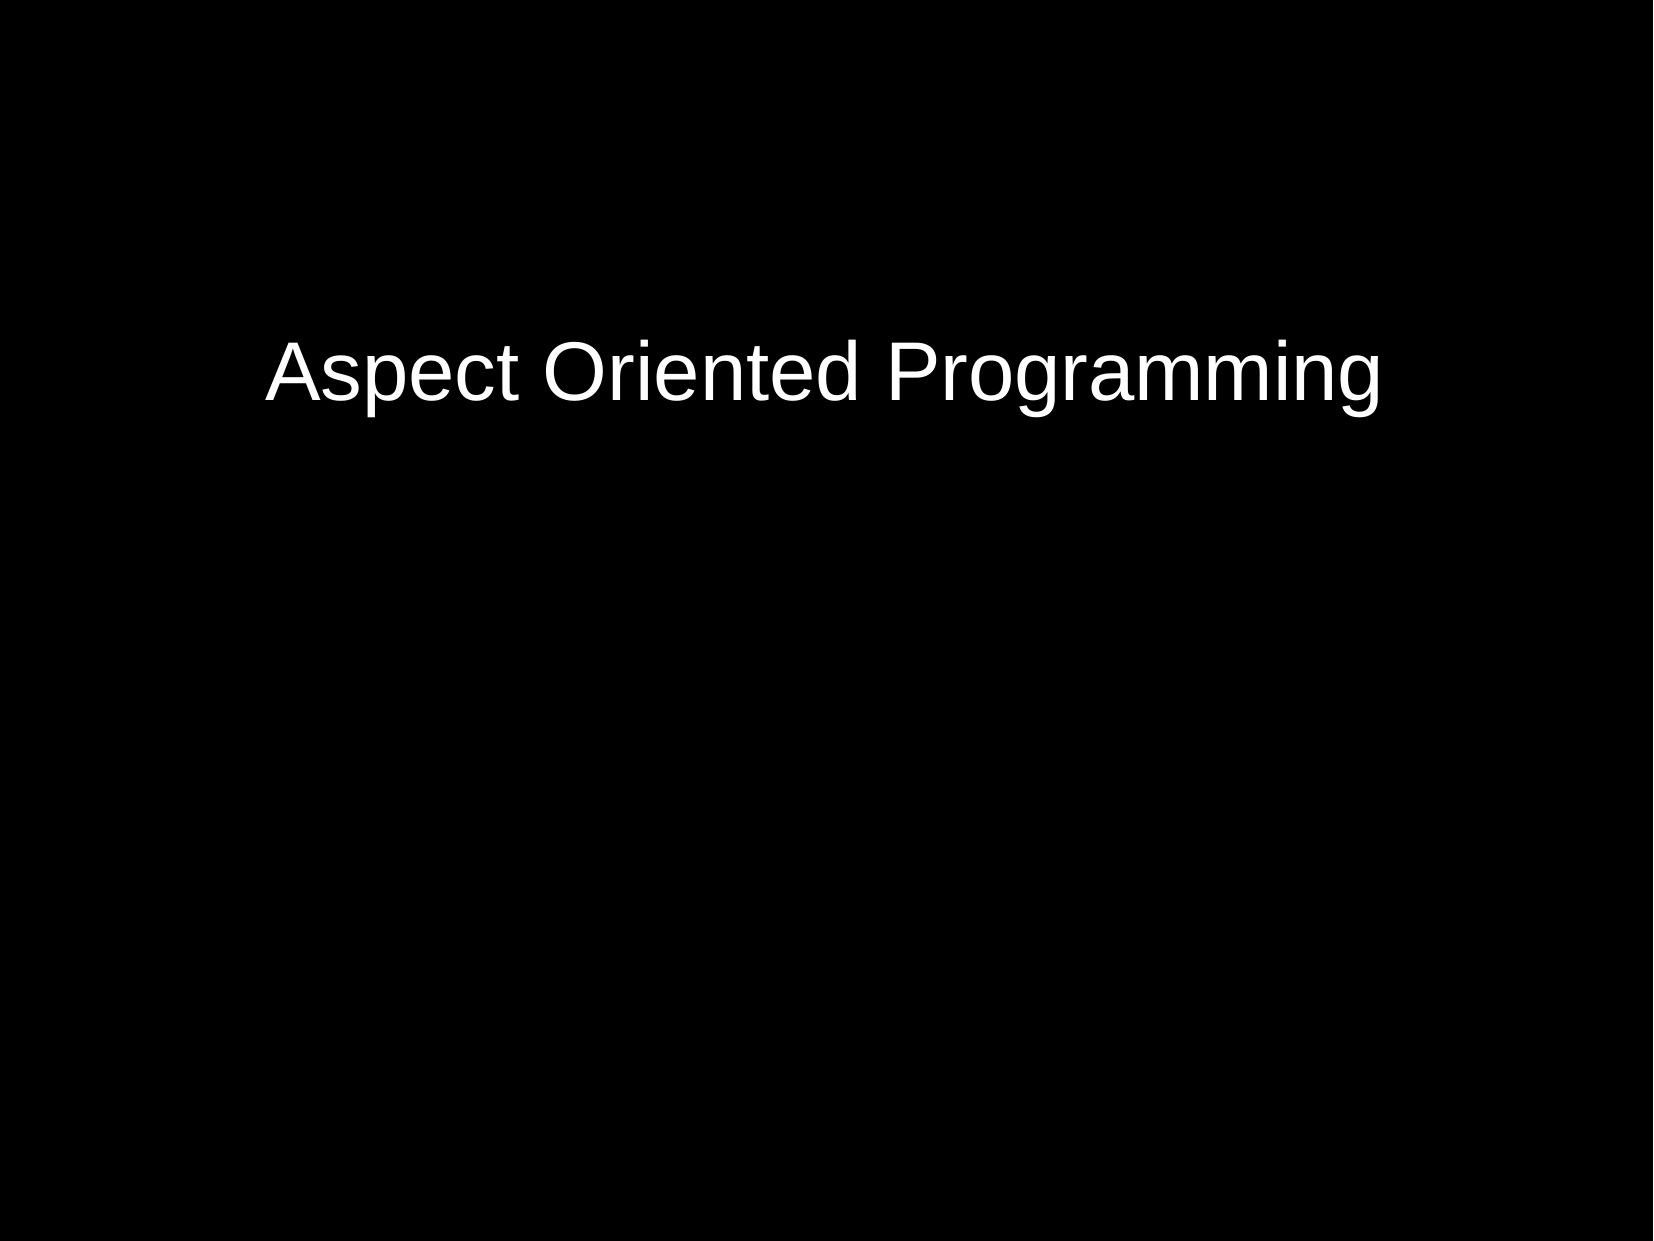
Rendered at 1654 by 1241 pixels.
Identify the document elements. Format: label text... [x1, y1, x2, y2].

title Aspect Oriented Programming [37, 275, 1613, 469]
